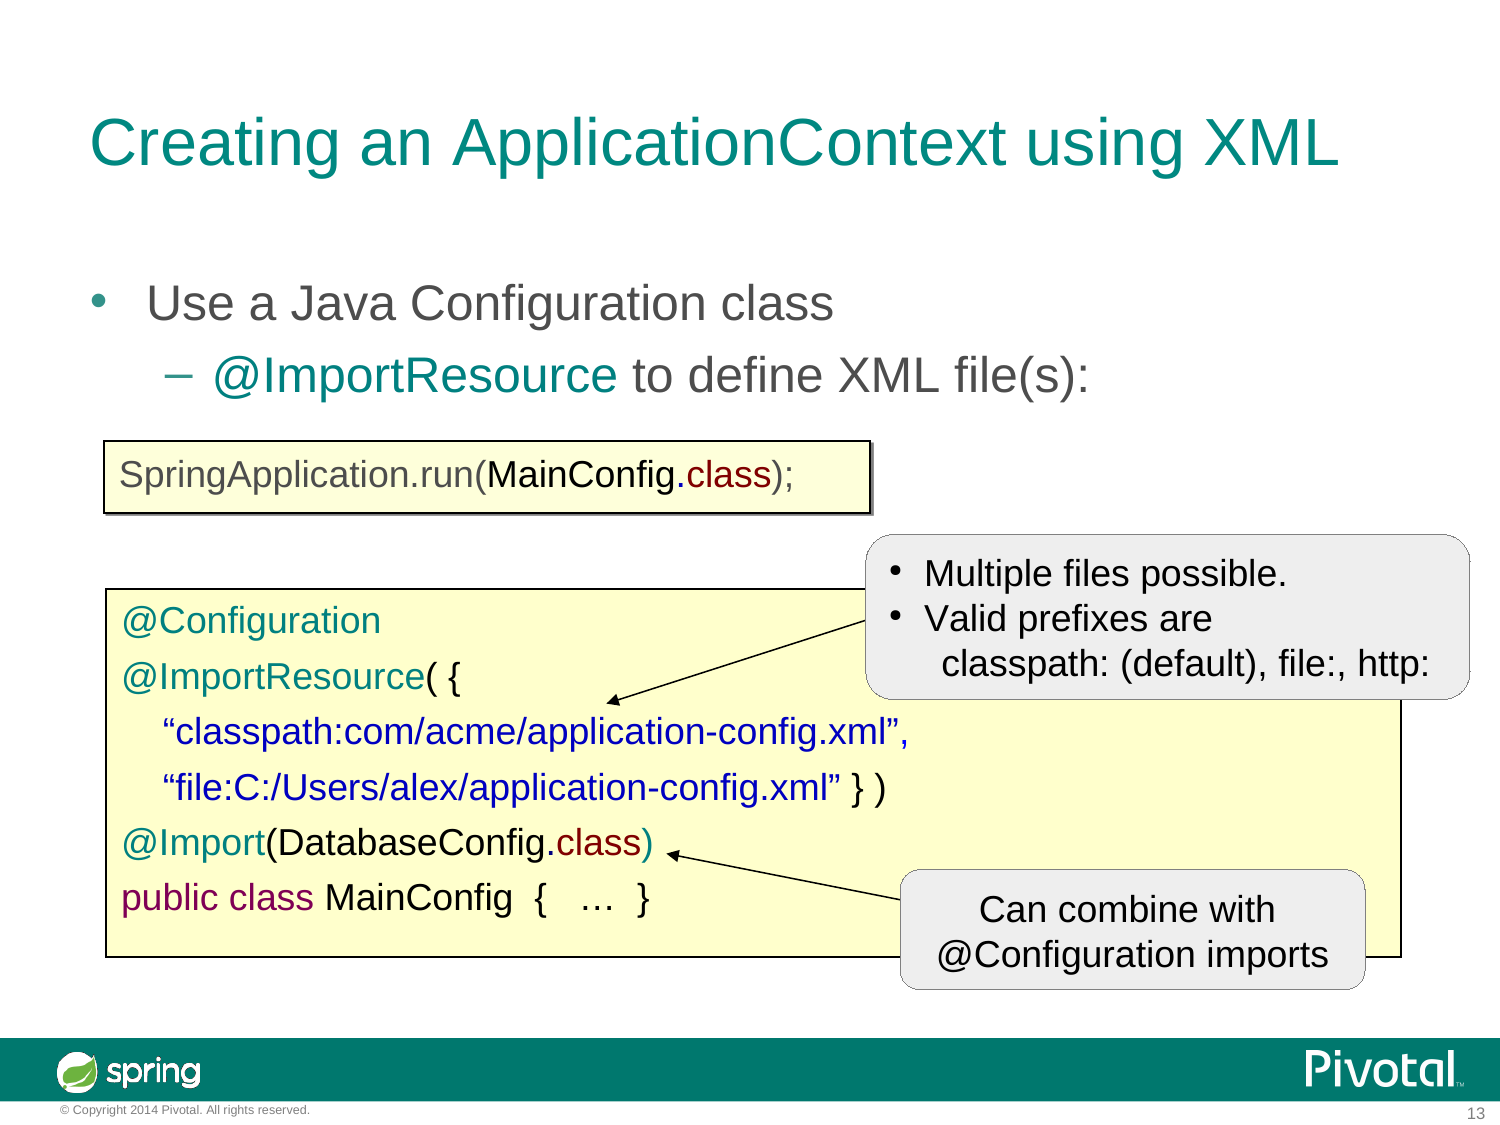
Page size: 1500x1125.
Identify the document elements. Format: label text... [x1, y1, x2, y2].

picture [32, 1041, 210, 1103]
text_box @Configuration @ImportResource( { “classpath:com/acme/application-config.xml”, “file:C:/Users/alex/application-config.xml” } ) @Import(DatabaseConfig.class) public class MainConfig { … } [106, 588, 1402, 957]
title Creating an ApplicationContext using XML [75, 45, 1426, 233]
text_box SpringApplication.run(MainConfig.class); [104, 441, 870, 513]
list Use a Java Configuration class @ImportResource to define XML file(s): [75, 262, 1426, 1005]
text_box Multiple files possible. Valid prefixes are classpath: (default), file:, http: [865, 534, 1471, 700]
picture [1306, 1050, 1464, 1087]
text_box Can combine with @Configuration imports [900, 869, 1366, 990]
